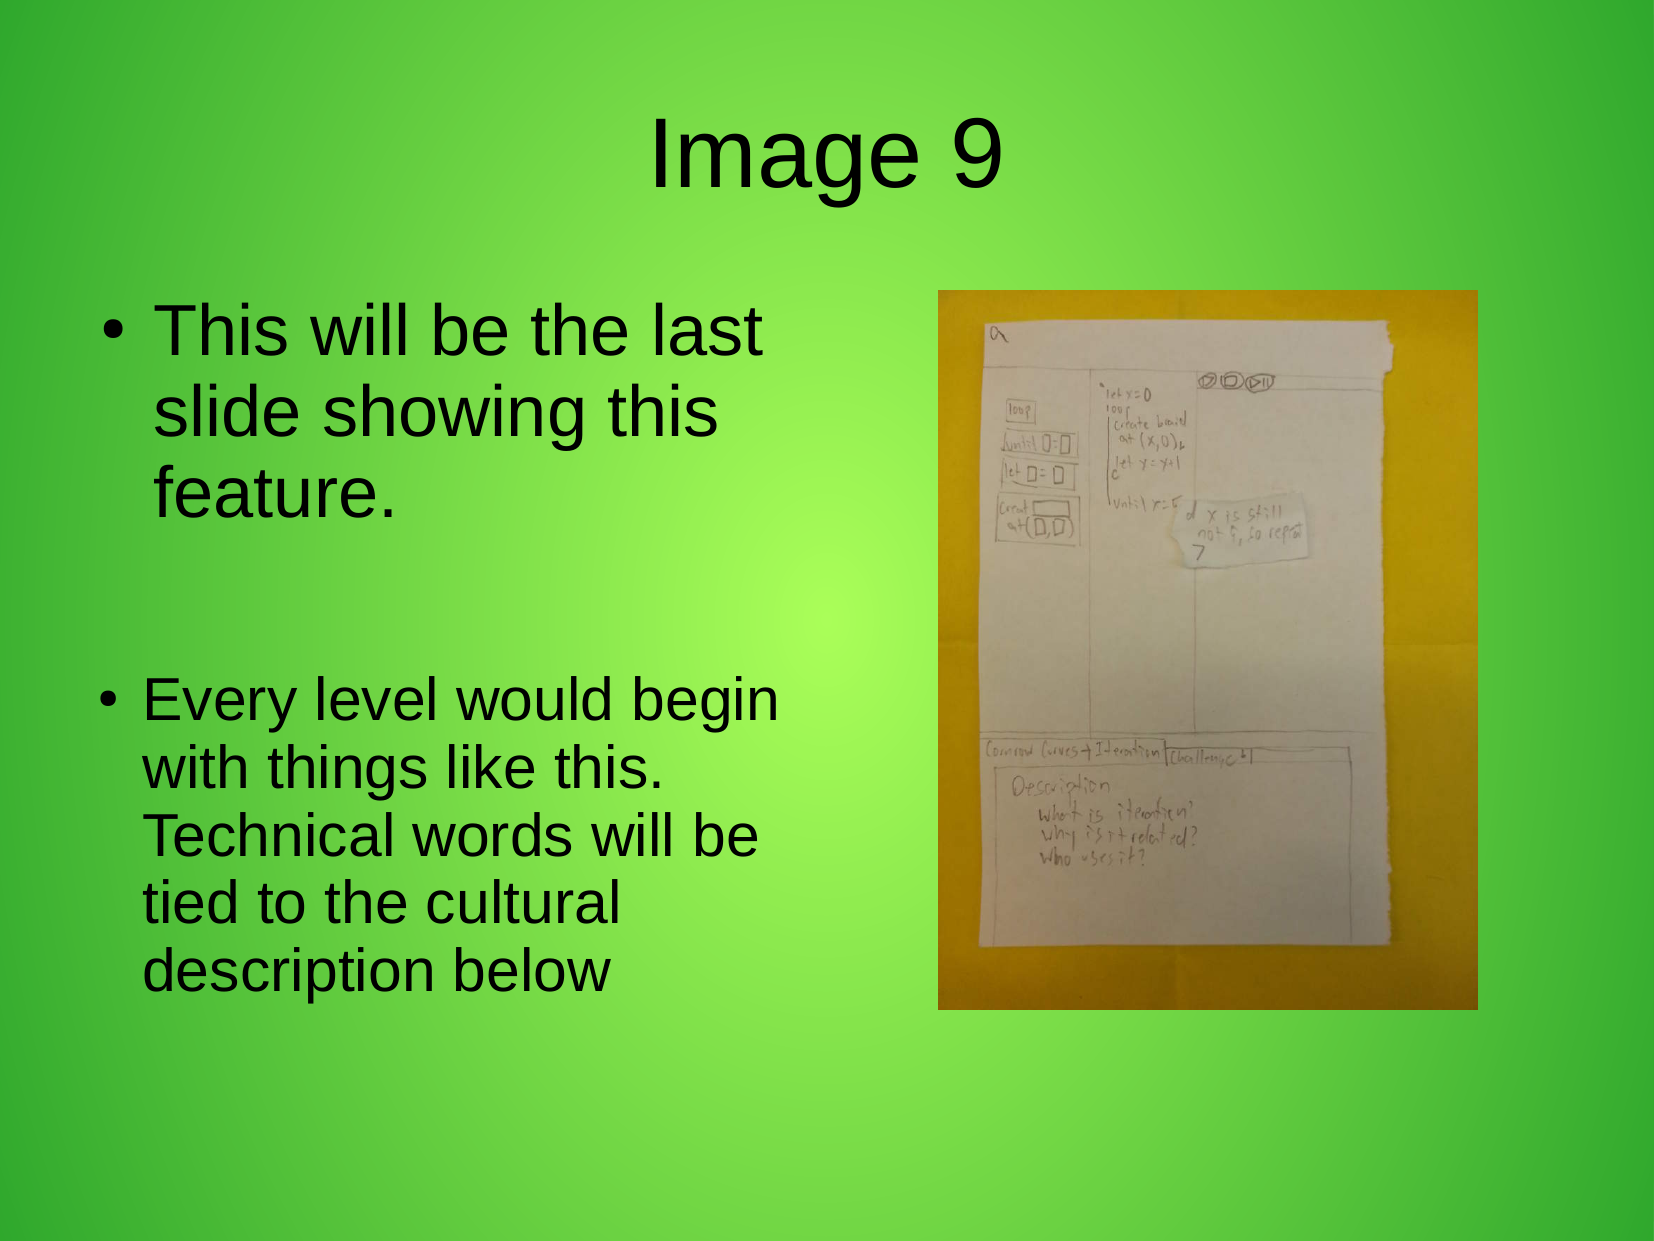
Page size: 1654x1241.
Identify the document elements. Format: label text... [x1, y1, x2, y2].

picture [938, 290, 1478, 1010]
list This will be the last slide showing this feature. [82, 290, 809, 634]
title Image 9 [82, 49, 1571, 257]
list Every level would begin with things like this. Technical words will be tied to the cultural description below [82, 665, 809, 1009]
